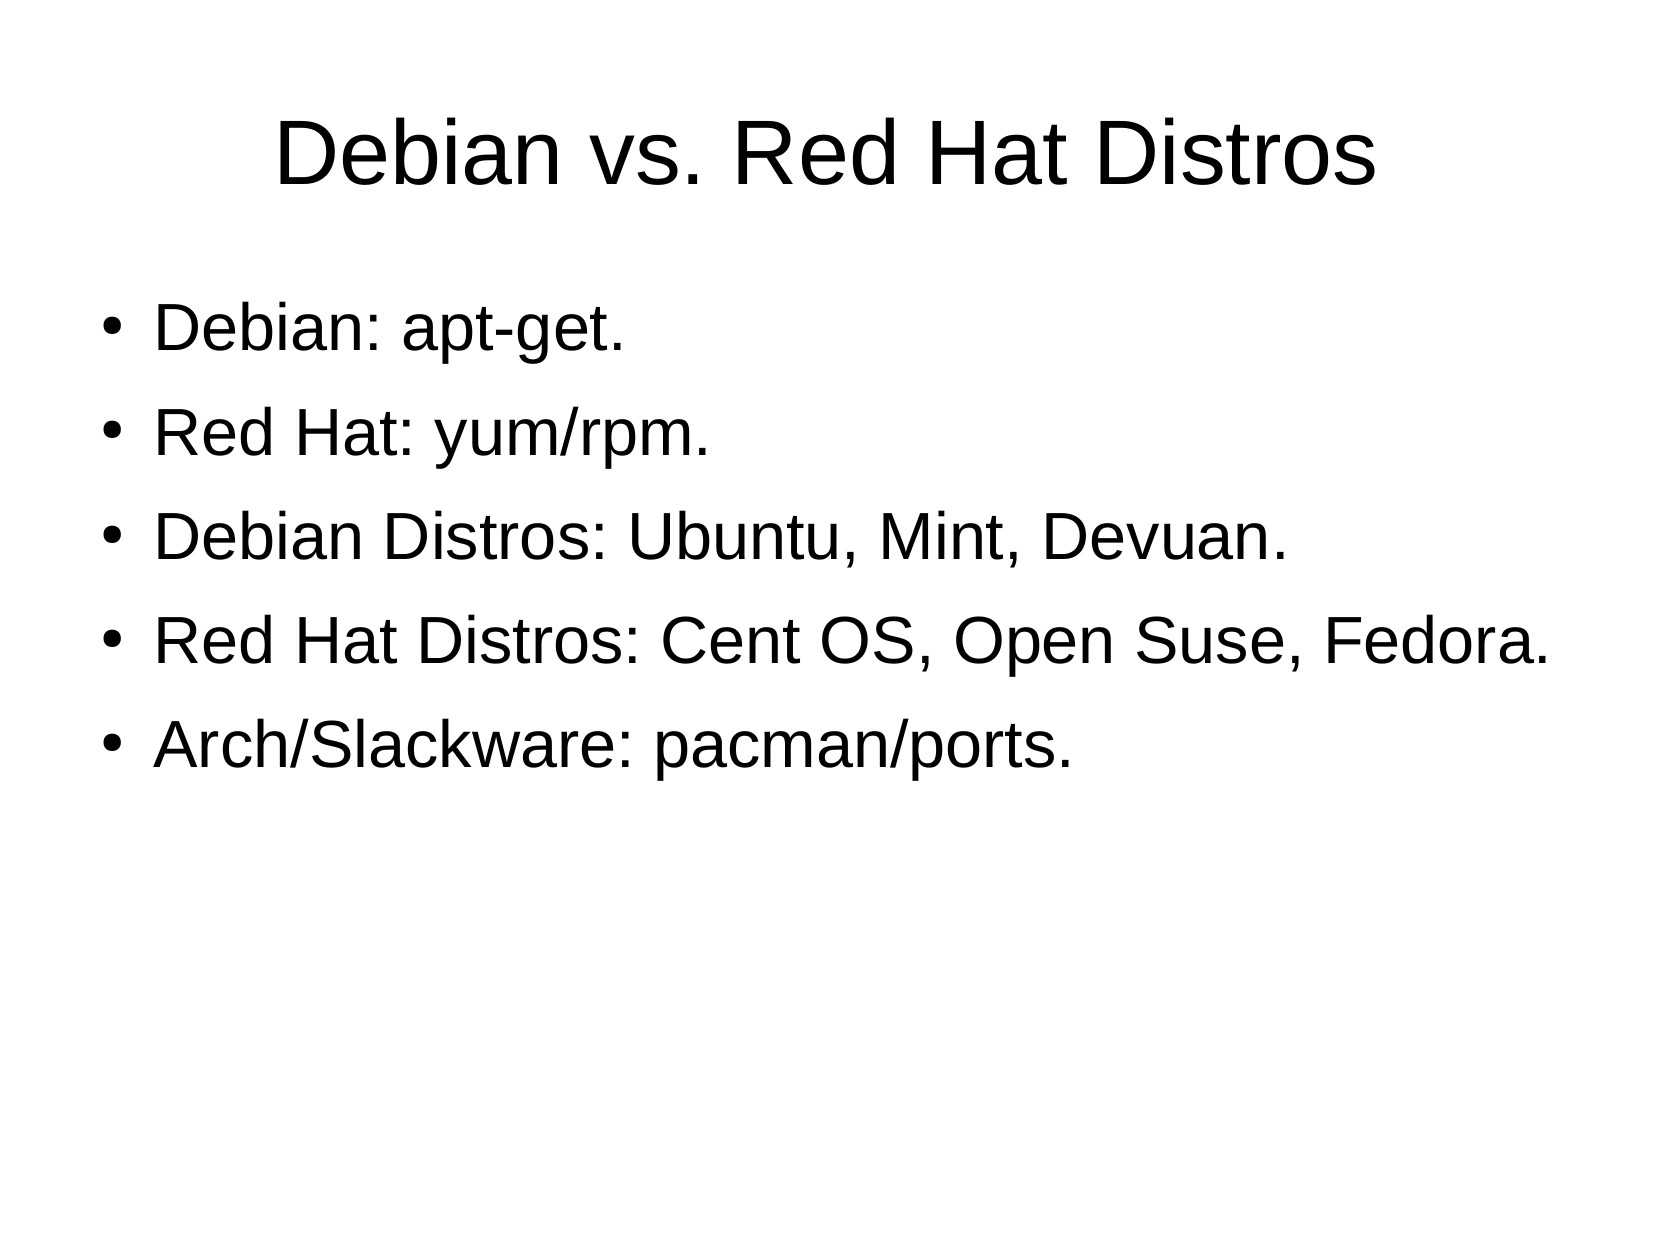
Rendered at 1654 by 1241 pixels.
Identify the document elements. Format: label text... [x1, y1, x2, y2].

list Debian: apt-get. Red Hat: yum/rpm. Debian Distros: Ubuntu, Mint, Devuan. Red Hat Distros: Cent OS, Open Suse, Fedora. Arch/Slackware: pacman/ports. [82, 290, 1571, 1010]
title Debian vs. Red Hat Distros [82, 49, 1571, 257]
